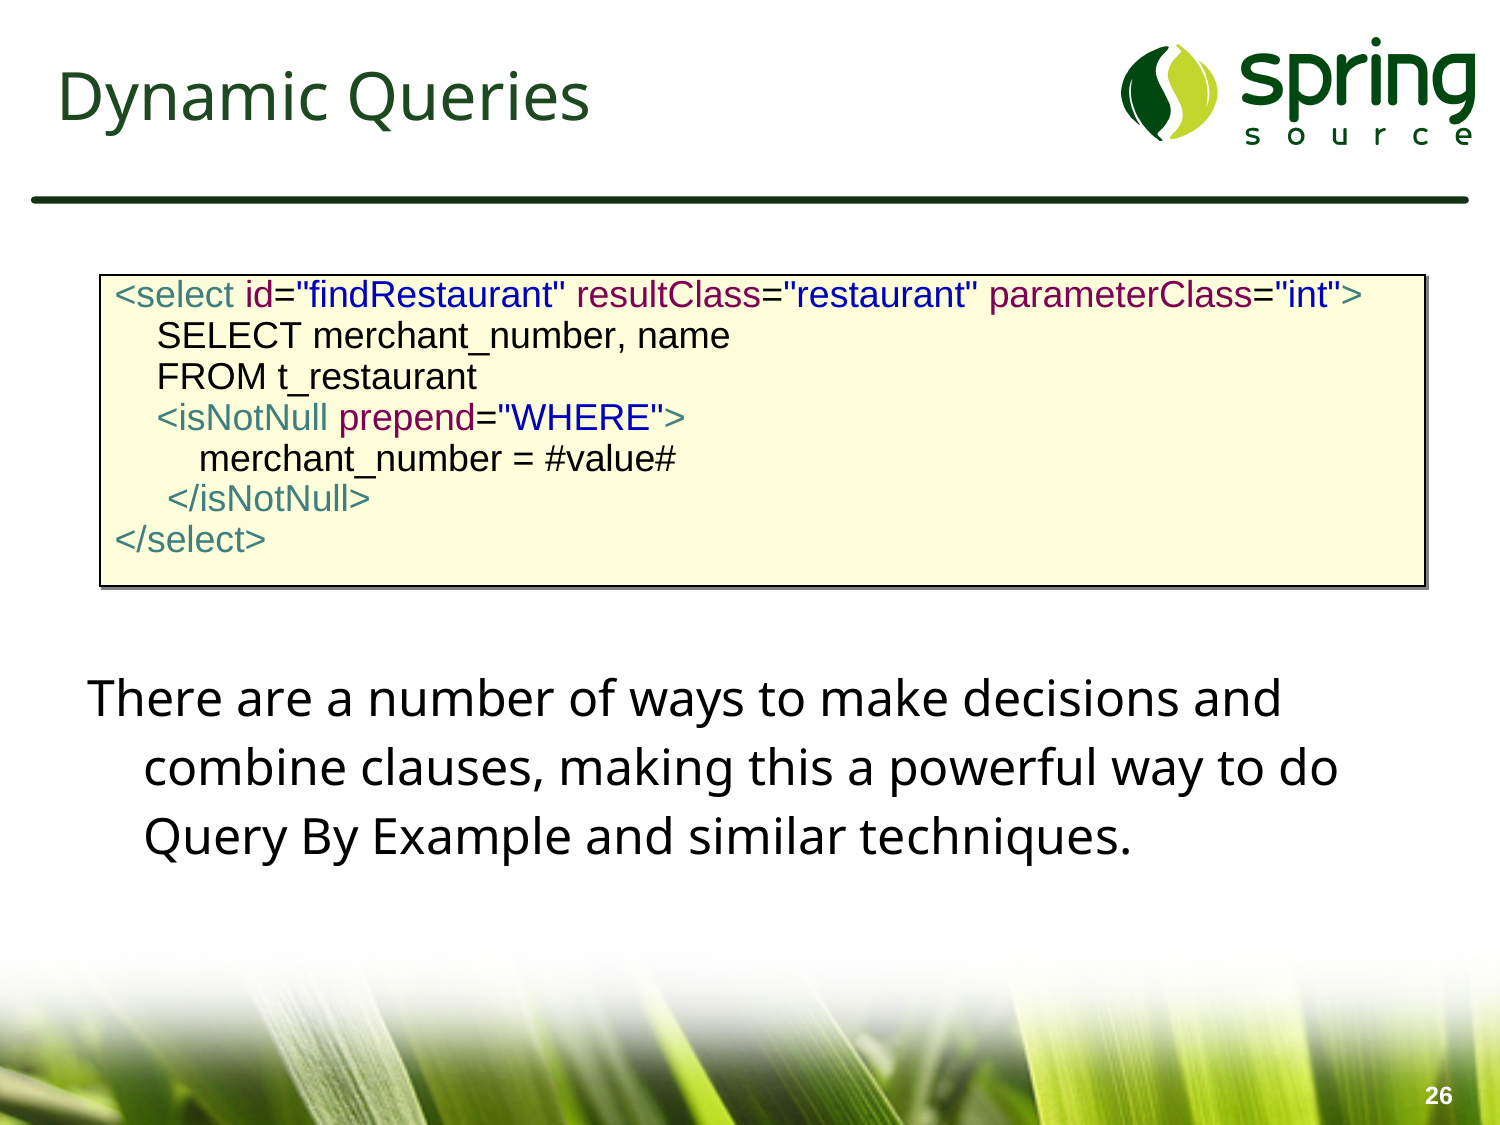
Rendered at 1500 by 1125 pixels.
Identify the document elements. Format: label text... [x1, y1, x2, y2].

title Dynamic Queries [56, 14, 1089, 176]
text_box There are a number of ways to make decisions and combine clauses, making this a powerful way to do Query By Example and similar techniques. [87, 662, 1394, 976]
picture [1121, 37, 1475, 145]
text_box <select id="findRestaurant" resultClass="restaurant" parameterClass="int"> SELECT merchant_number, name FROM t_restaurant <isNotNull prepend="WHERE"> merchant_number = #value# </isNotNull> </select> [99, 274, 1425, 587]
picture [0, 944, 1500, 1125]
